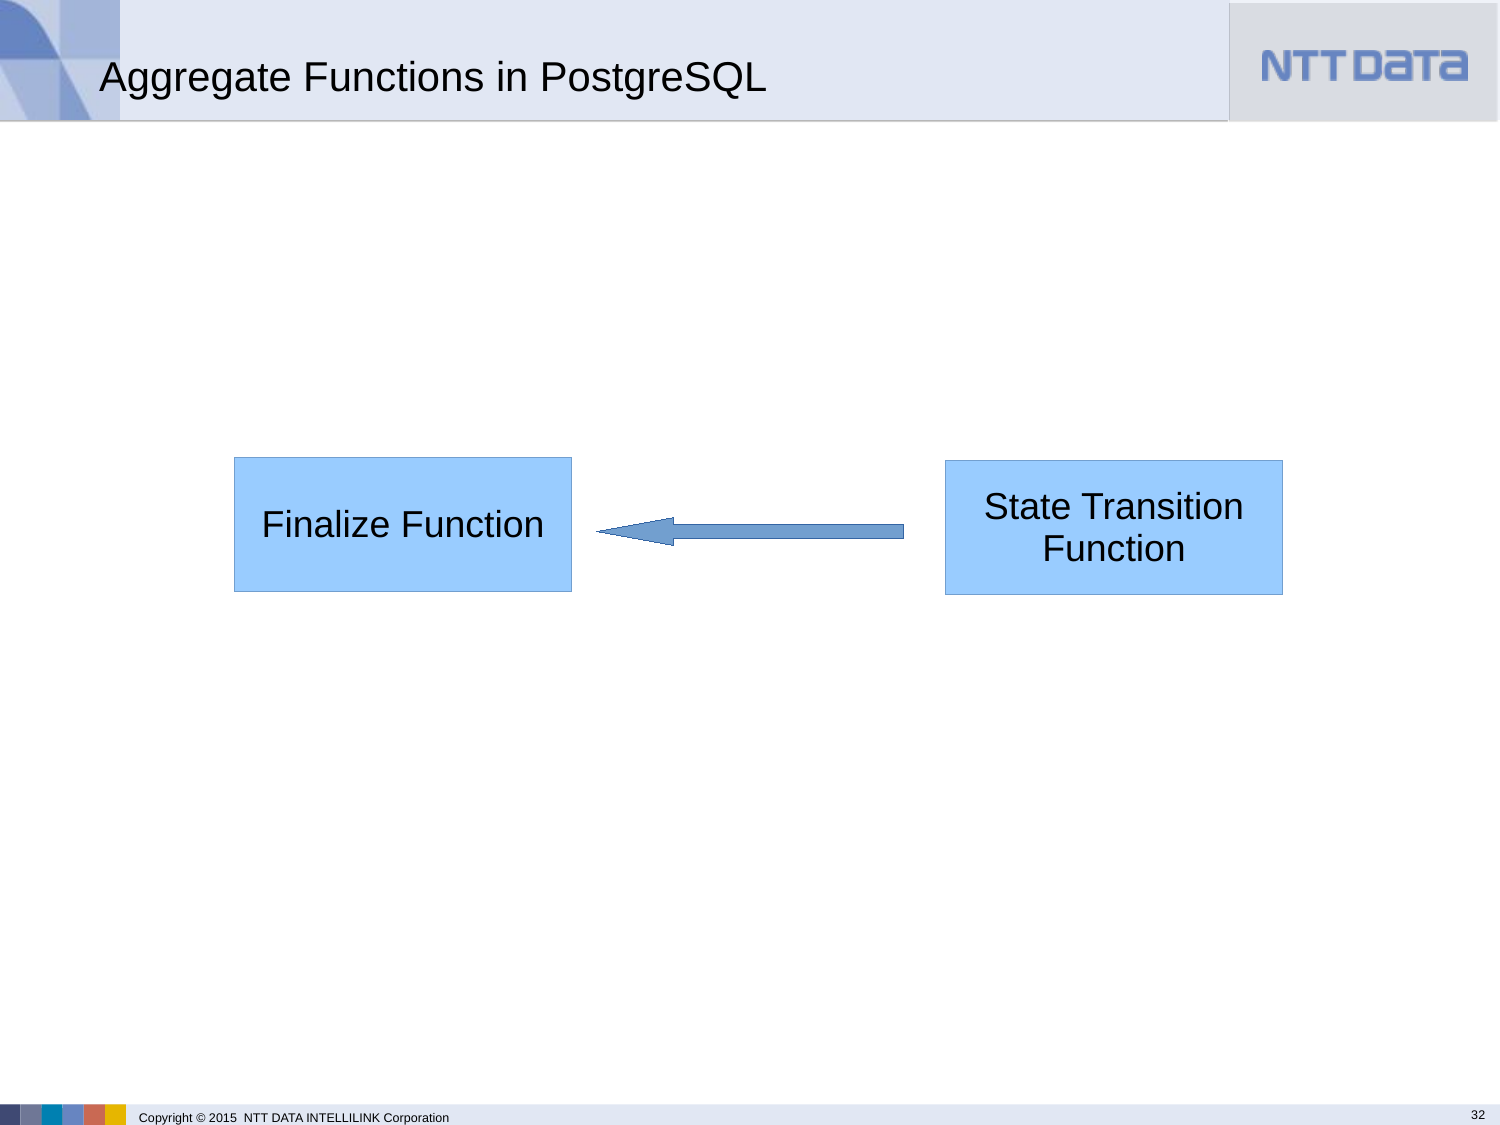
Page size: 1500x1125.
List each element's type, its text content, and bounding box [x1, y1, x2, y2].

picture [0, 0, 120, 120]
text_box State Transition Function [945, 460, 1283, 595]
text_box [596, 517, 904, 546]
title Aggregate Functions in PostgreSQL [84, 15, 1205, 136]
text_box Finalize Function [234, 457, 572, 592]
picture [1262, 50, 1468, 81]
